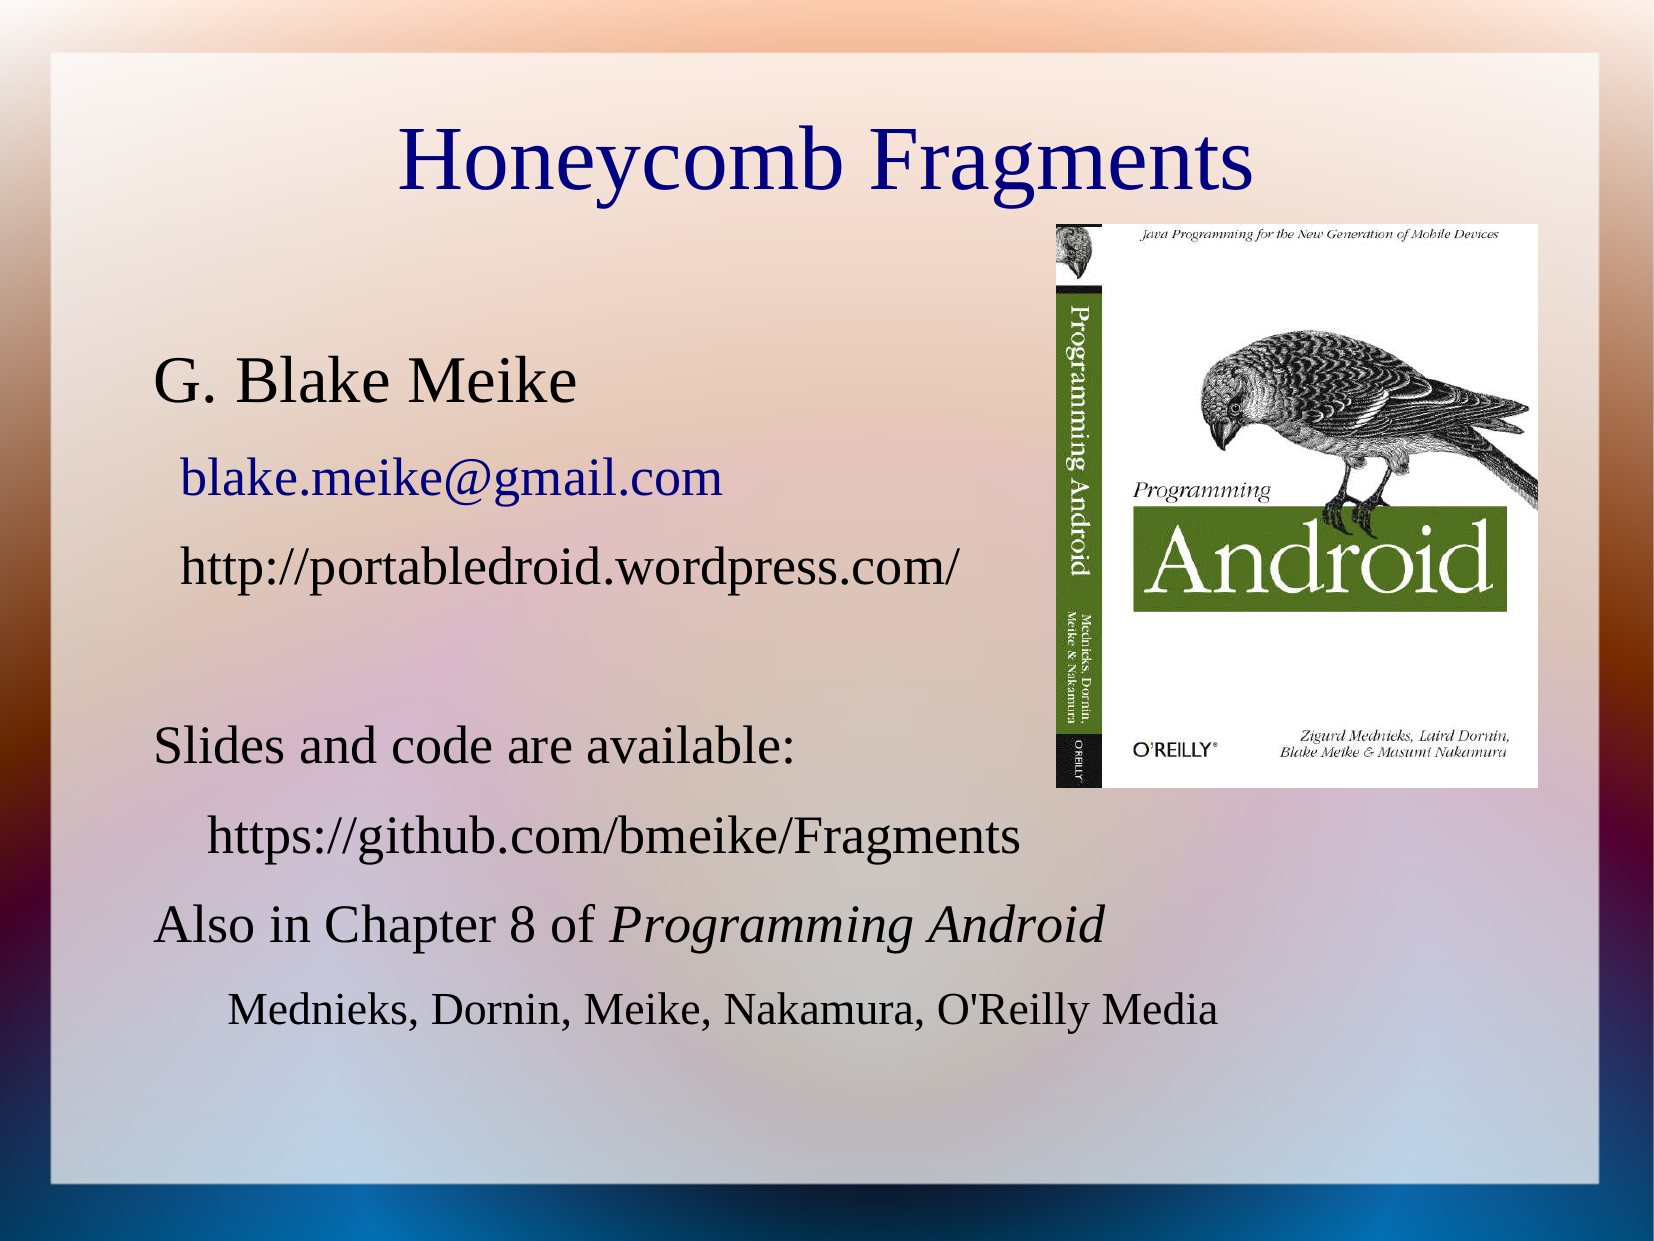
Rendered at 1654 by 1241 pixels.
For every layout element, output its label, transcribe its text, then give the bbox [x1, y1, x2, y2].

list G. Blake Meike blake.meike@gmail.com http://portabledroid.wordpress.com/ Slides and code are available: https://github.com/bmeike/Fragments Also in Chapter 8 of Programming Android Mednieks, Dornin, Meike, Nakamura, O'Reilly Media [82, 343, 1571, 1072]
picture [0, 0, 1654, 1241]
title Honeycomb Fragments [82, 55, 1571, 263]
